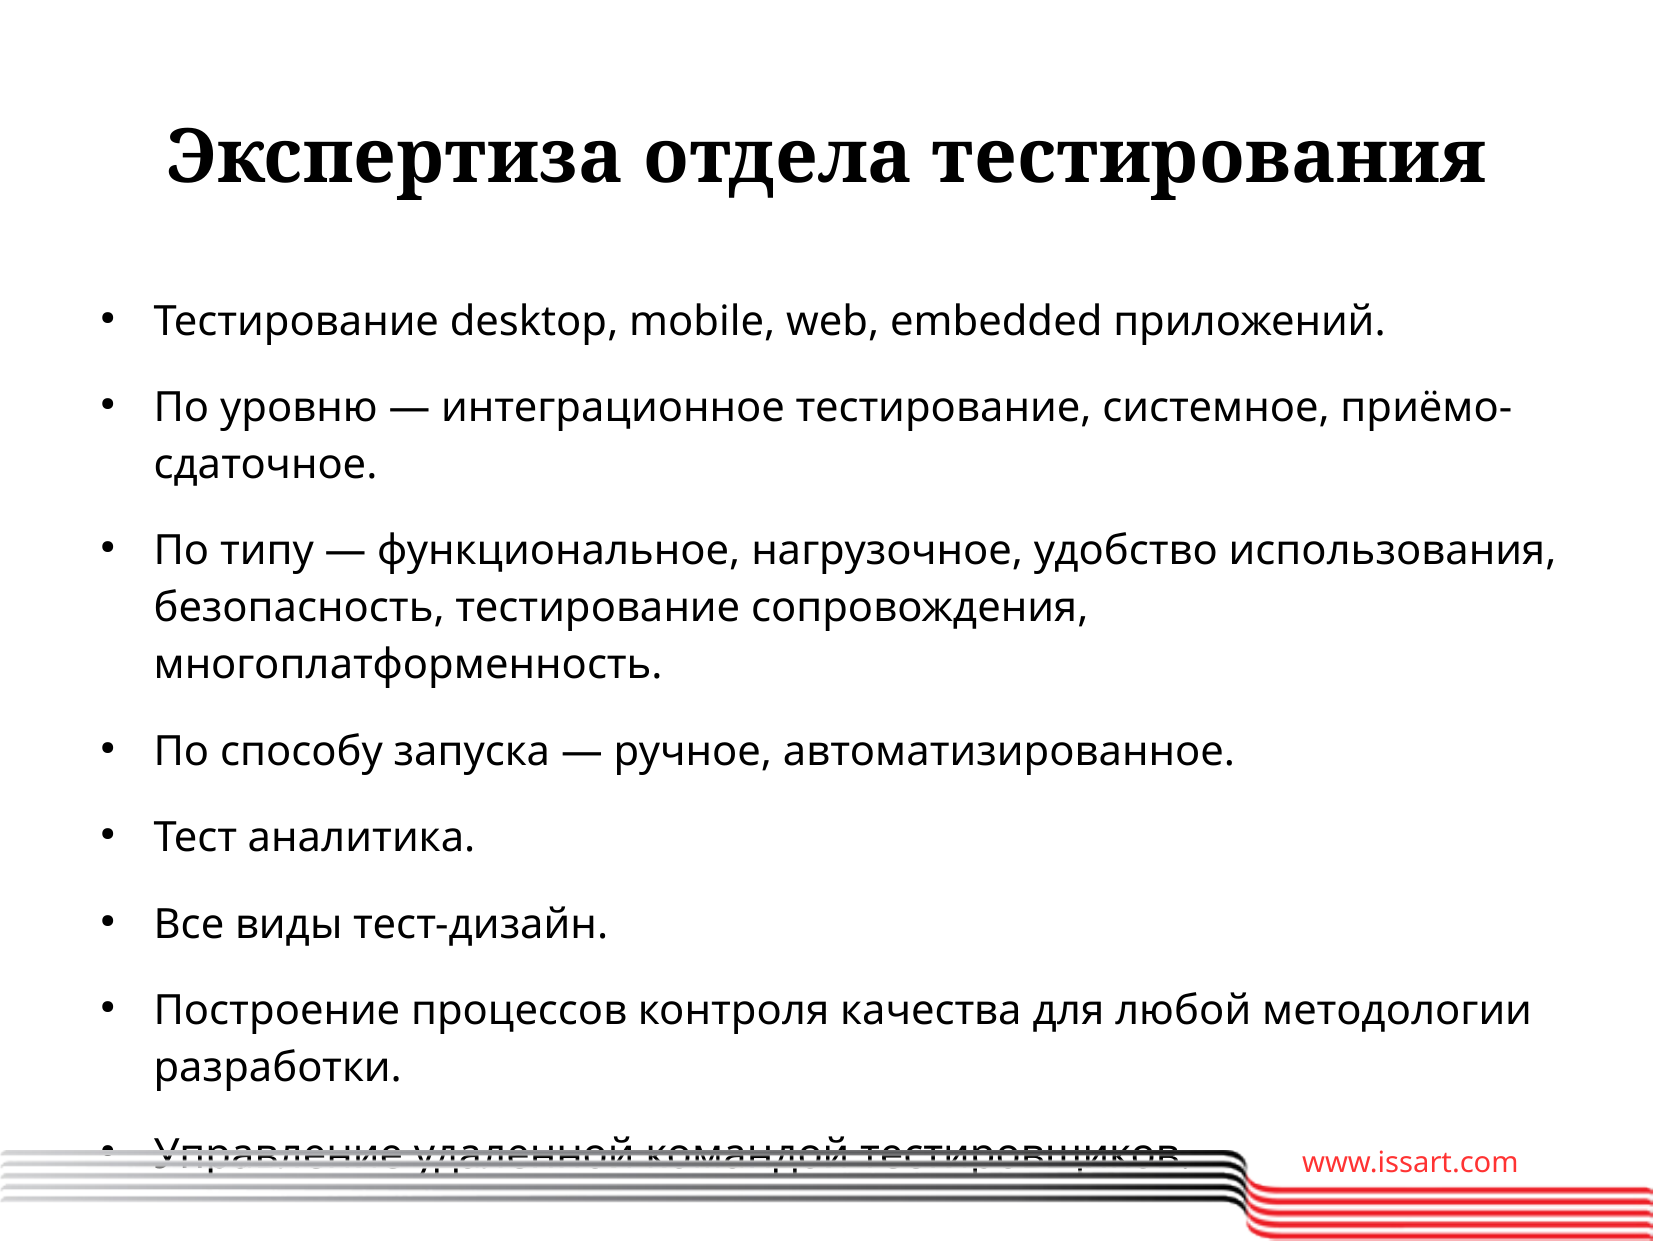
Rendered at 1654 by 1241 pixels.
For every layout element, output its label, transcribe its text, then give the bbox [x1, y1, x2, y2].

text_box www.issart.com [1287, 1133, 1619, 1184]
picture [0, 1150, 1653, 1241]
title Экспертиза отдела тестирования [82, 49, 1571, 257]
list Тестирование desktop, mobile, web, embedded приложений. По уровню — интеграционное тестирование, системное, приёмо-сдаточное. По типу — функциональное, нагрузочное, удобство использования, безопасность, тестирование сопровождения, многоплатформенность. По способу запуска — ручное, автоматизированное. Тест аналитика. Все виды тест-дизайн. Построение процессов контроля качества для любой методологии разработки. Управление удаленной командой тестировщиков. [82, 290, 1571, 1106]
